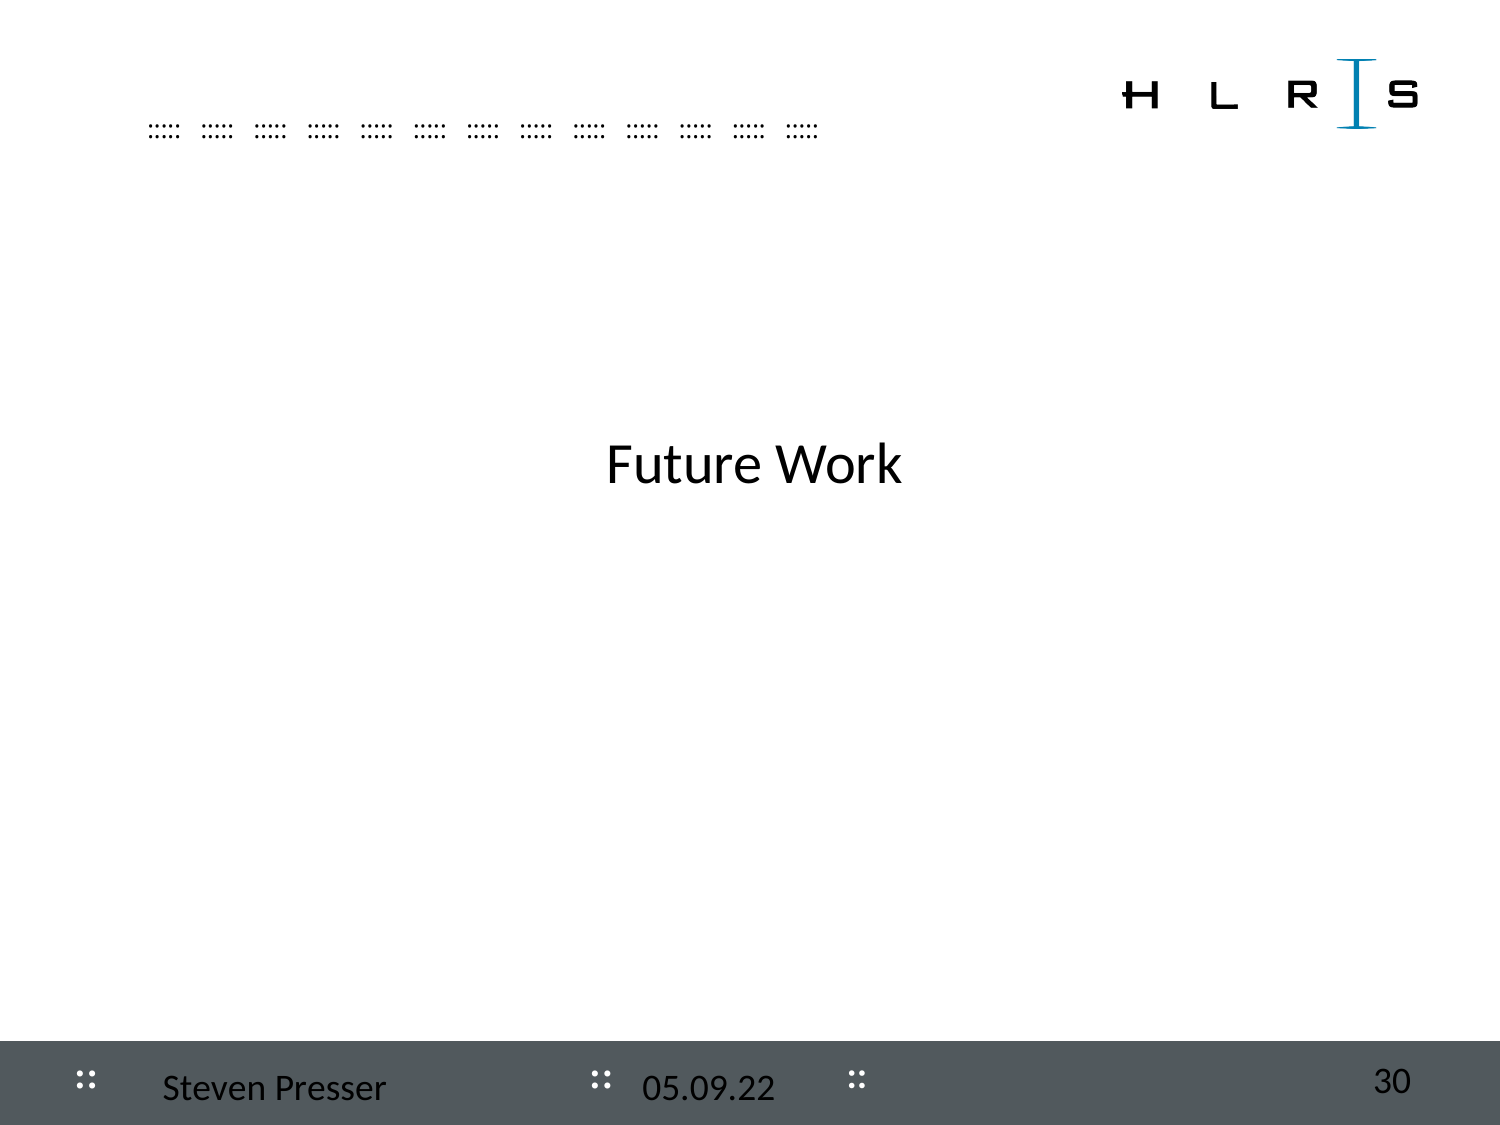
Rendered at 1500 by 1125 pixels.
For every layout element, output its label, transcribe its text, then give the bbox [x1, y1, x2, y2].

picture [1122, 59, 1353, 108]
picture [1360, 59, 1418, 108]
subtitle Future Work [46, 108, 1464, 829]
